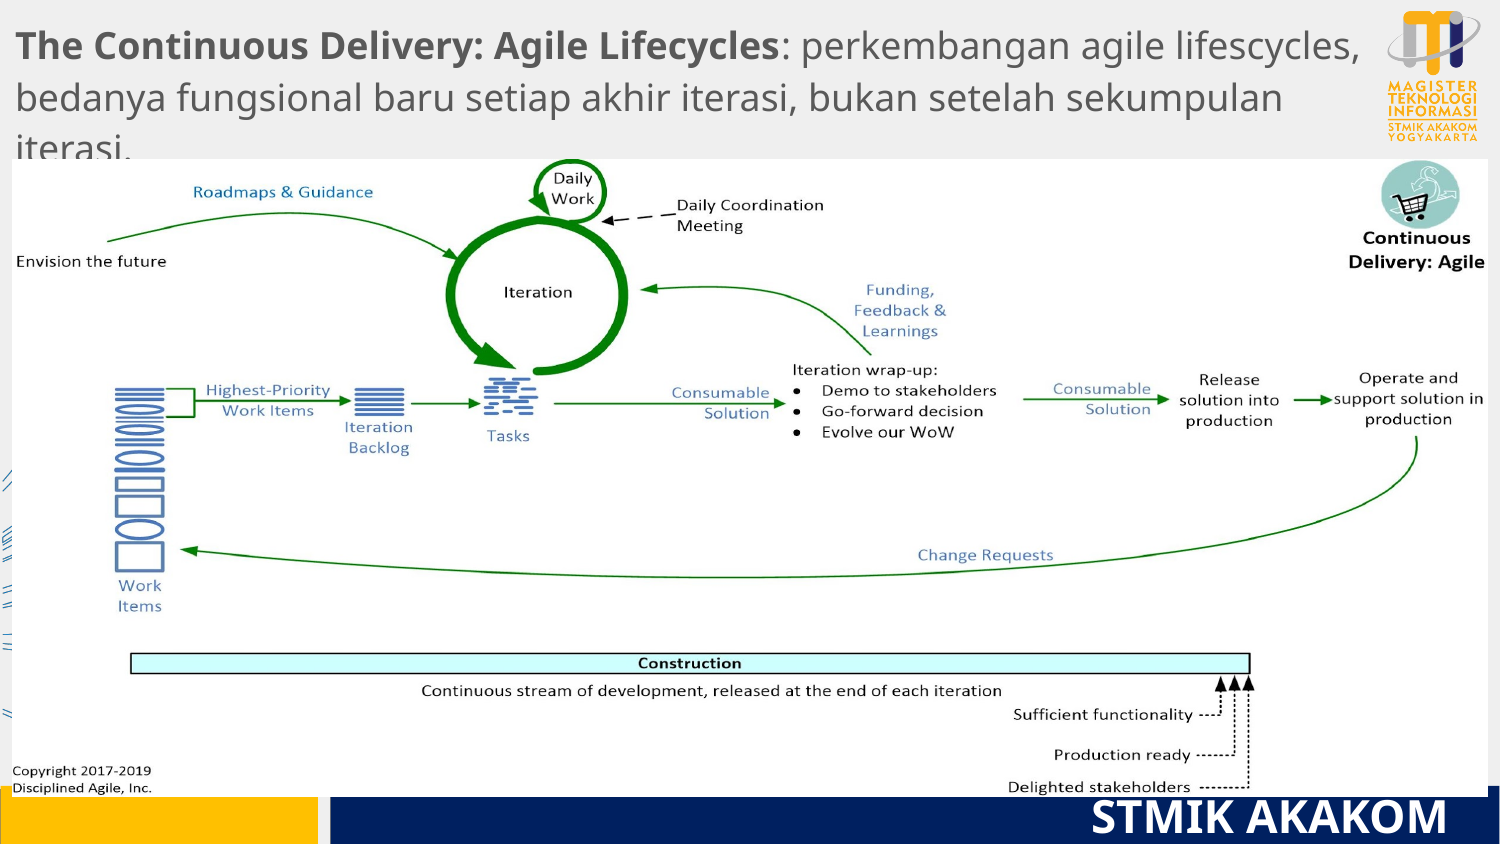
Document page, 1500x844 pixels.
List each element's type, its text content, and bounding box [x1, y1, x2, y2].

list The Continuous Delivery: Agile Lifecycles: perkembangan agile lifescycles, bedanya fungsional baru setiap akhir iterasi, bukan setelah sekumpulan iterasi. [0, 0, 1398, 83]
picture [1338, 5, 1500, 150]
picture [0, 159, 1488, 797]
